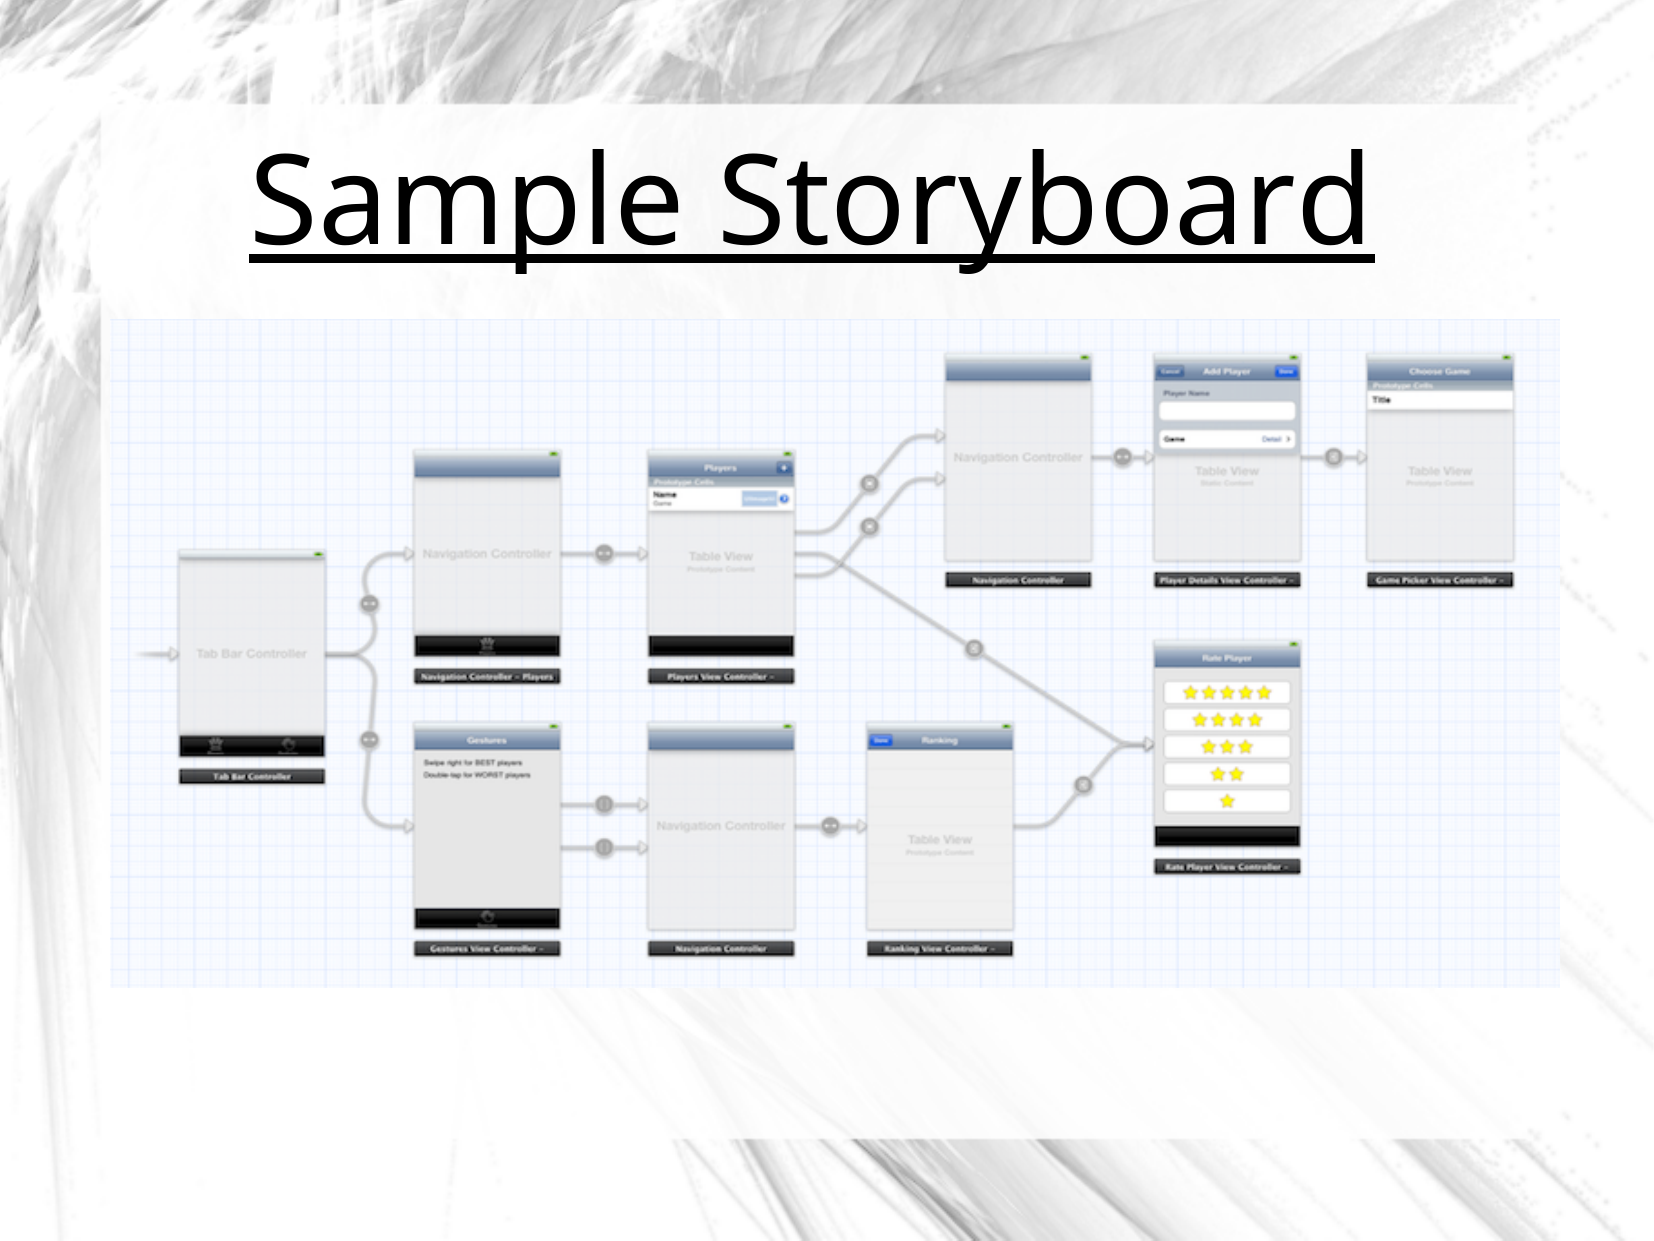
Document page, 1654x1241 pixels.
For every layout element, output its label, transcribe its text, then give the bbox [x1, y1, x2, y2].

picture [0, 0, 1654, 1241]
title Sample Storyboard [118, 112, 1506, 281]
